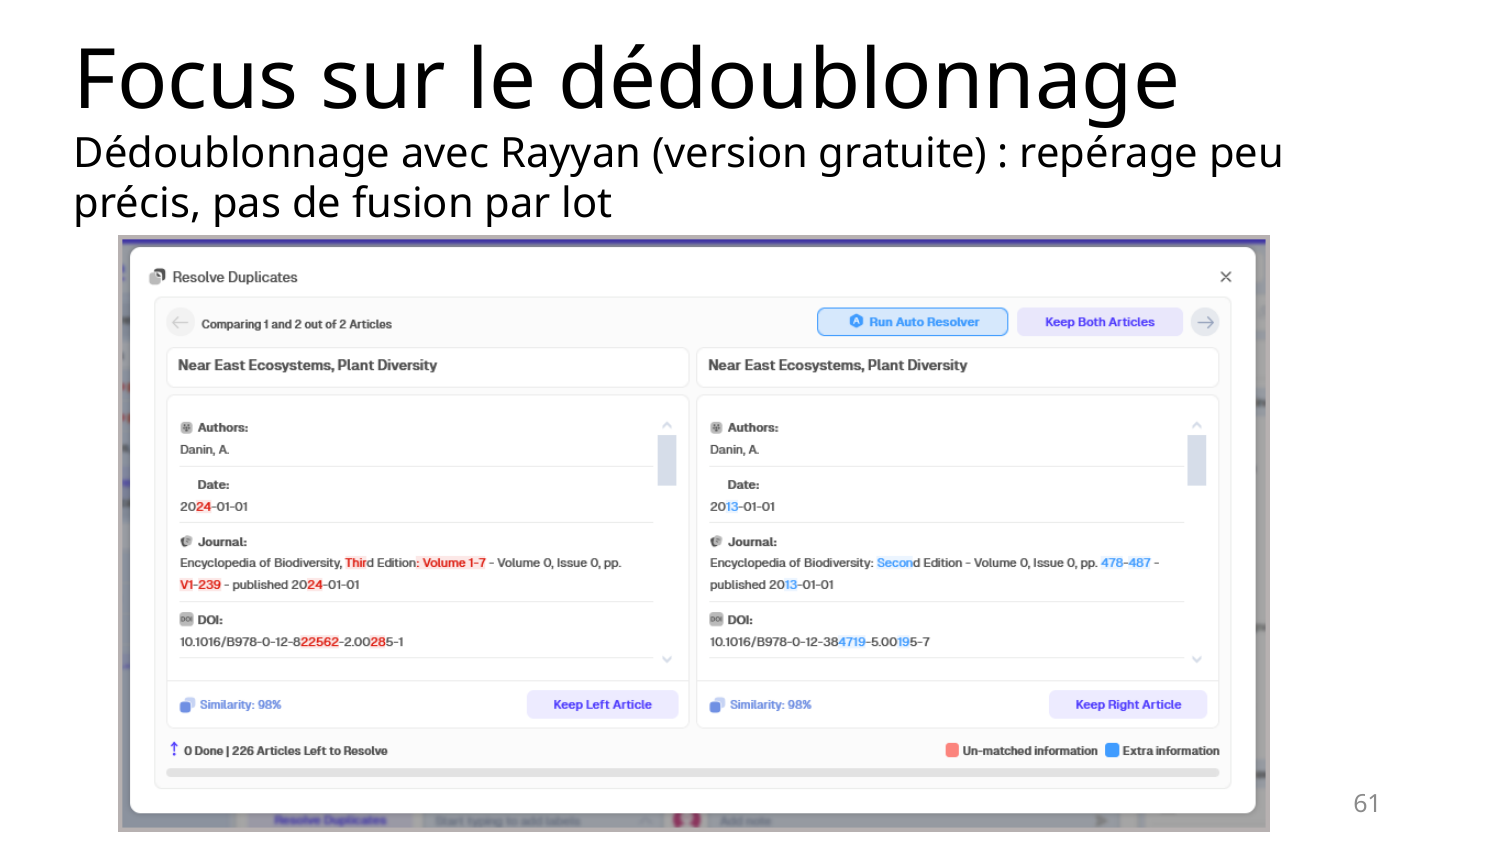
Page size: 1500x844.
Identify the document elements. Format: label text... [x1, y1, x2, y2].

text_box Dédoublonnage avec Rayyan (version gratuite) : repérage peu précis, pas de fusion par lot [58, 118, 1405, 294]
picture [118, 235, 1270, 832]
title Focus sur le dédoublonnage [58, 0, 1500, 164]
